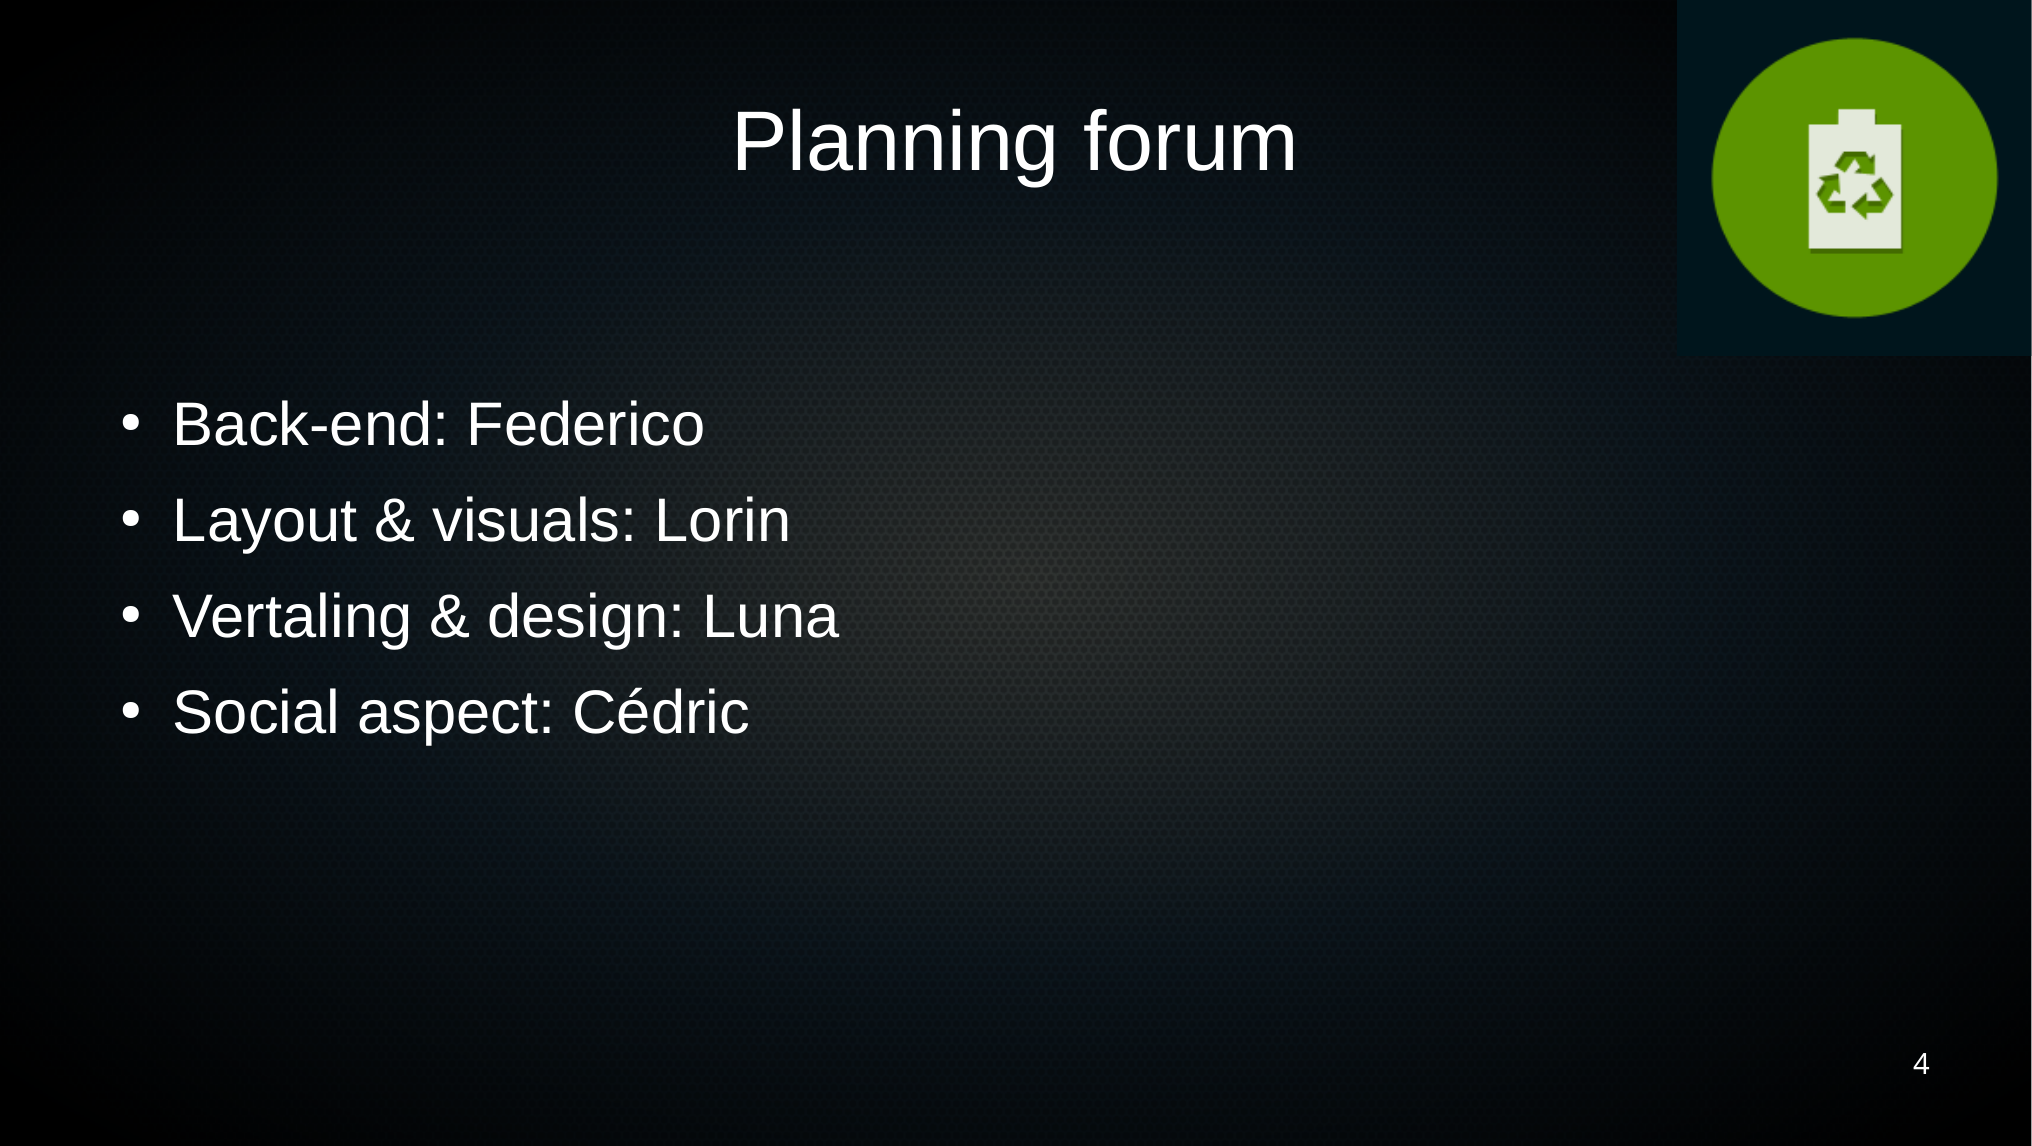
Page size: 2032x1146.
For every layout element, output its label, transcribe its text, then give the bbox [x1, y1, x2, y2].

picture [0, 0, 2032, 1146]
list Back-end: Federico Layout & visuals: Lorin Vertaling & design: Luna Social aspect: Cédric [102, 389, 1890, 807]
title Planning forum [101, 45, 1677, 237]
